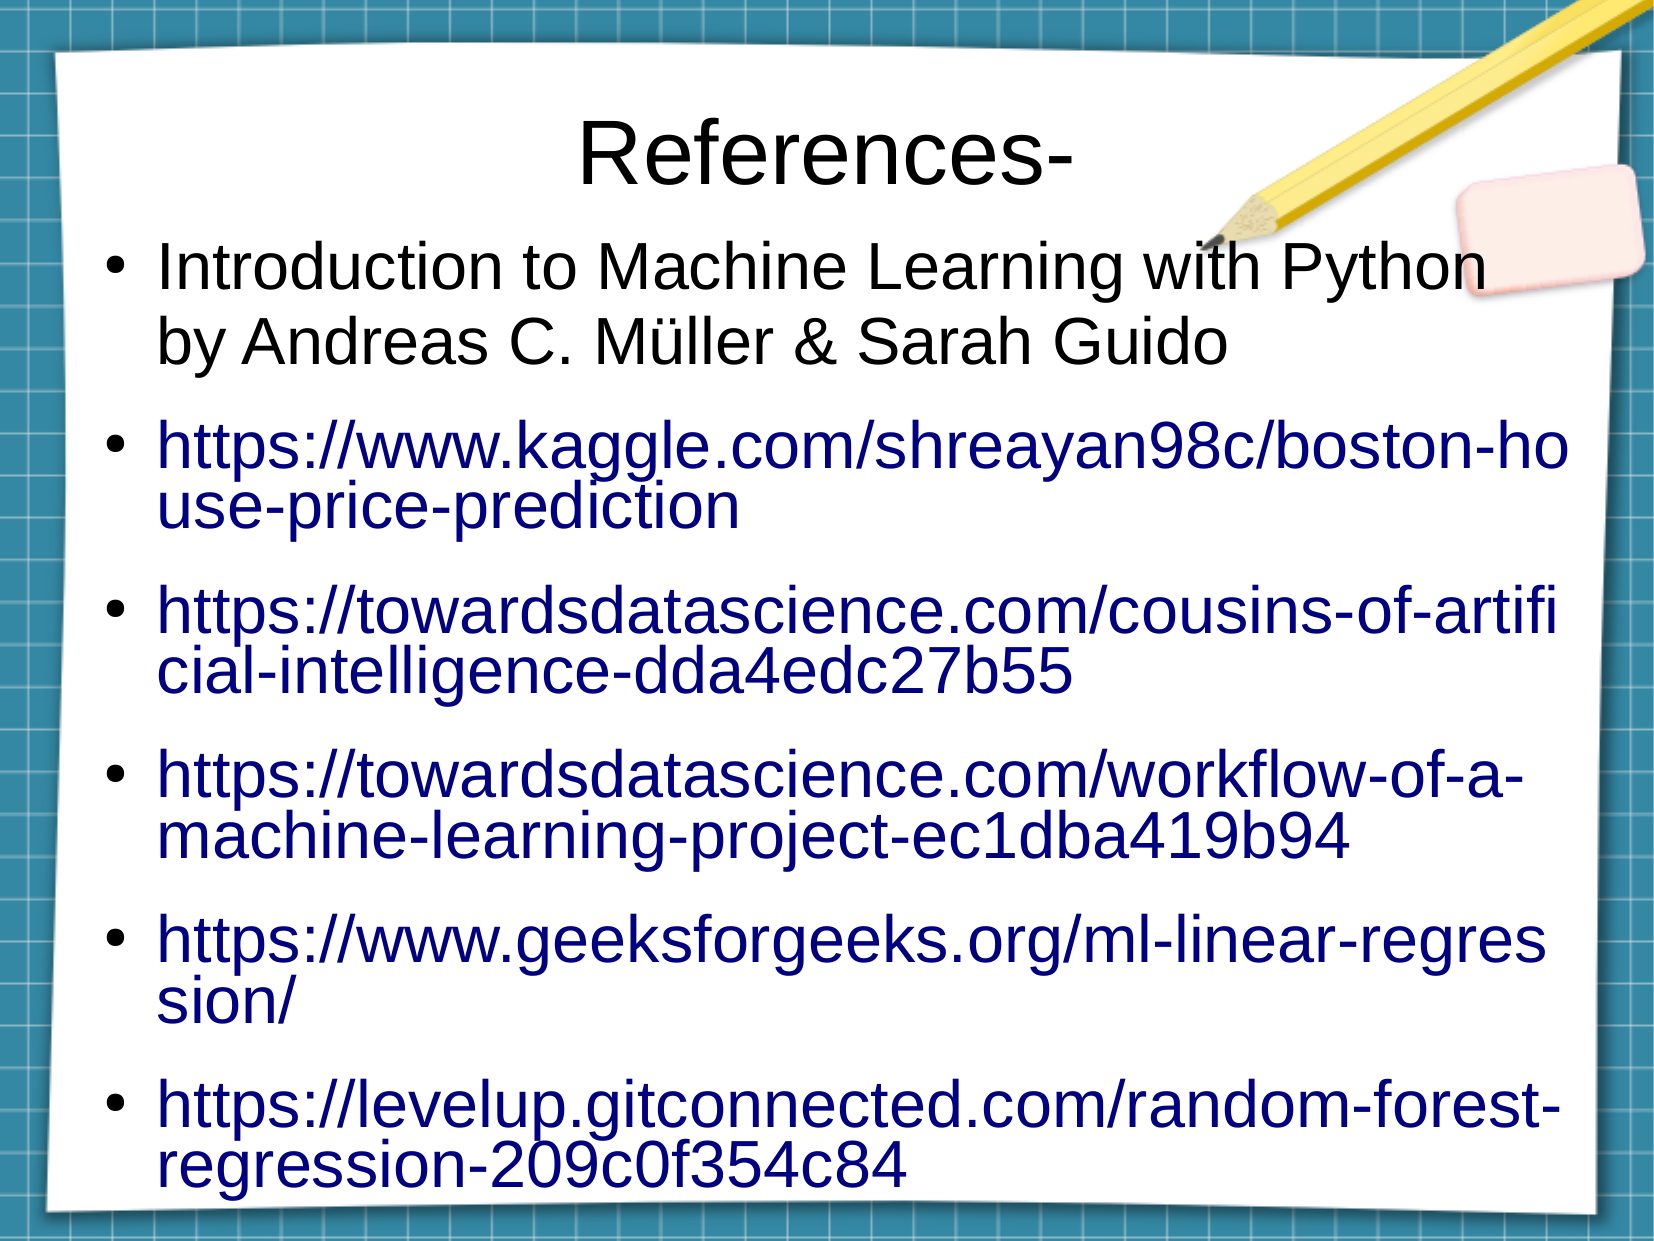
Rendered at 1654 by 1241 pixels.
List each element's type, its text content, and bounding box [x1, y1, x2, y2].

list Introduction to Machine Learning with Python by Andreas C. Müller & Sarah Guido https://www.kaggle.com/shreayan98c/boston-house-price-prediction https://towardsdatascience.com/cousins-of-artificial-intelligence-dda4edc27b55 https://towardsdatascience.com/workflow-of-a-machine-learning-project-ec1dba419b94 https://www.geeksforgeeks.org/ml-linear-regression/ https://levelup.gitconnected.com/random-forest-regression-209c0f354c84 [85, 228, 1574, 1116]
picture [0, 0, 1654, 1241]
title References- [82, 49, 1571, 257]
